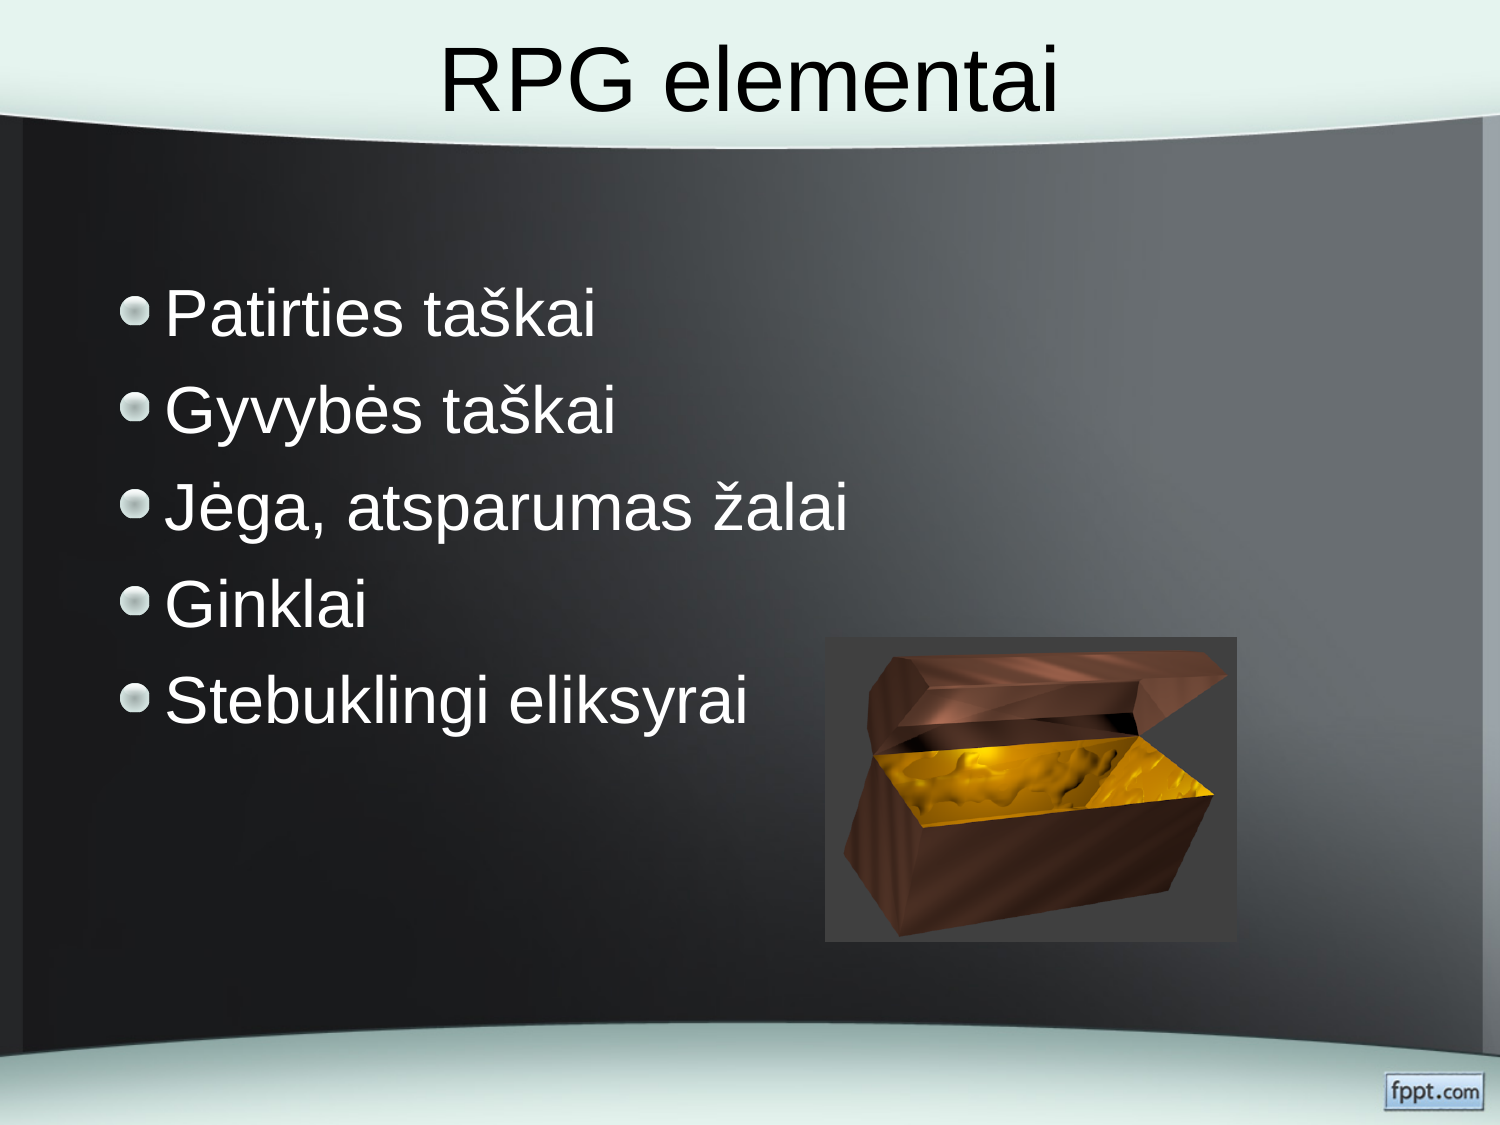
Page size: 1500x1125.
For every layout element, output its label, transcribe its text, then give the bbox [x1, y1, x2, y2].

title RPG elementai [75, 0, 1426, 150]
picture [0, 0, 1500, 1125]
list Patirties taškai Gyvybės taškai Jėga, atsparumas žalai Ginklai Stebuklingi eliksyrai [75, 262, 1426, 1005]
